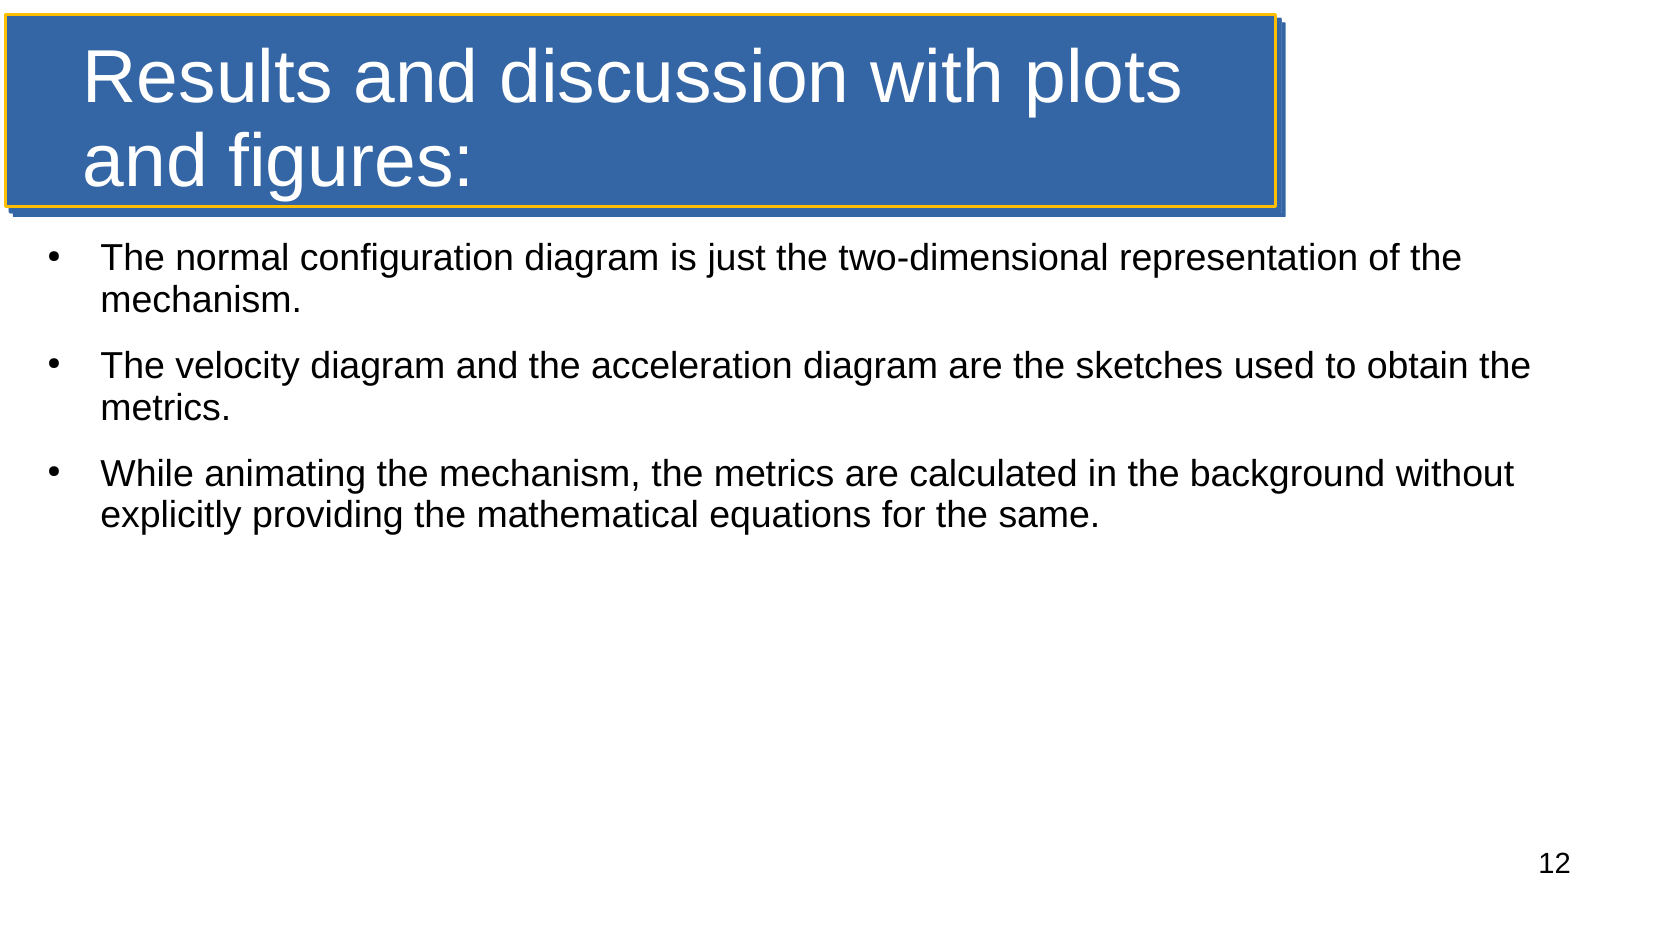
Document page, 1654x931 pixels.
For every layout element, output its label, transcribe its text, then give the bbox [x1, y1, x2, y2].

title Results and discussion with plots and figures: [82, 34, 1235, 203]
list The normal configuration diagram is just the two-dimensional representation of the mechanism. The velocity diagram and the acceleration diagram are the sketches used to obtain the metrics. While animating the mechanism, the metrics are calculated in the background without explicitly providing the mathematical equations for the same. [29, 236, 1625, 827]
